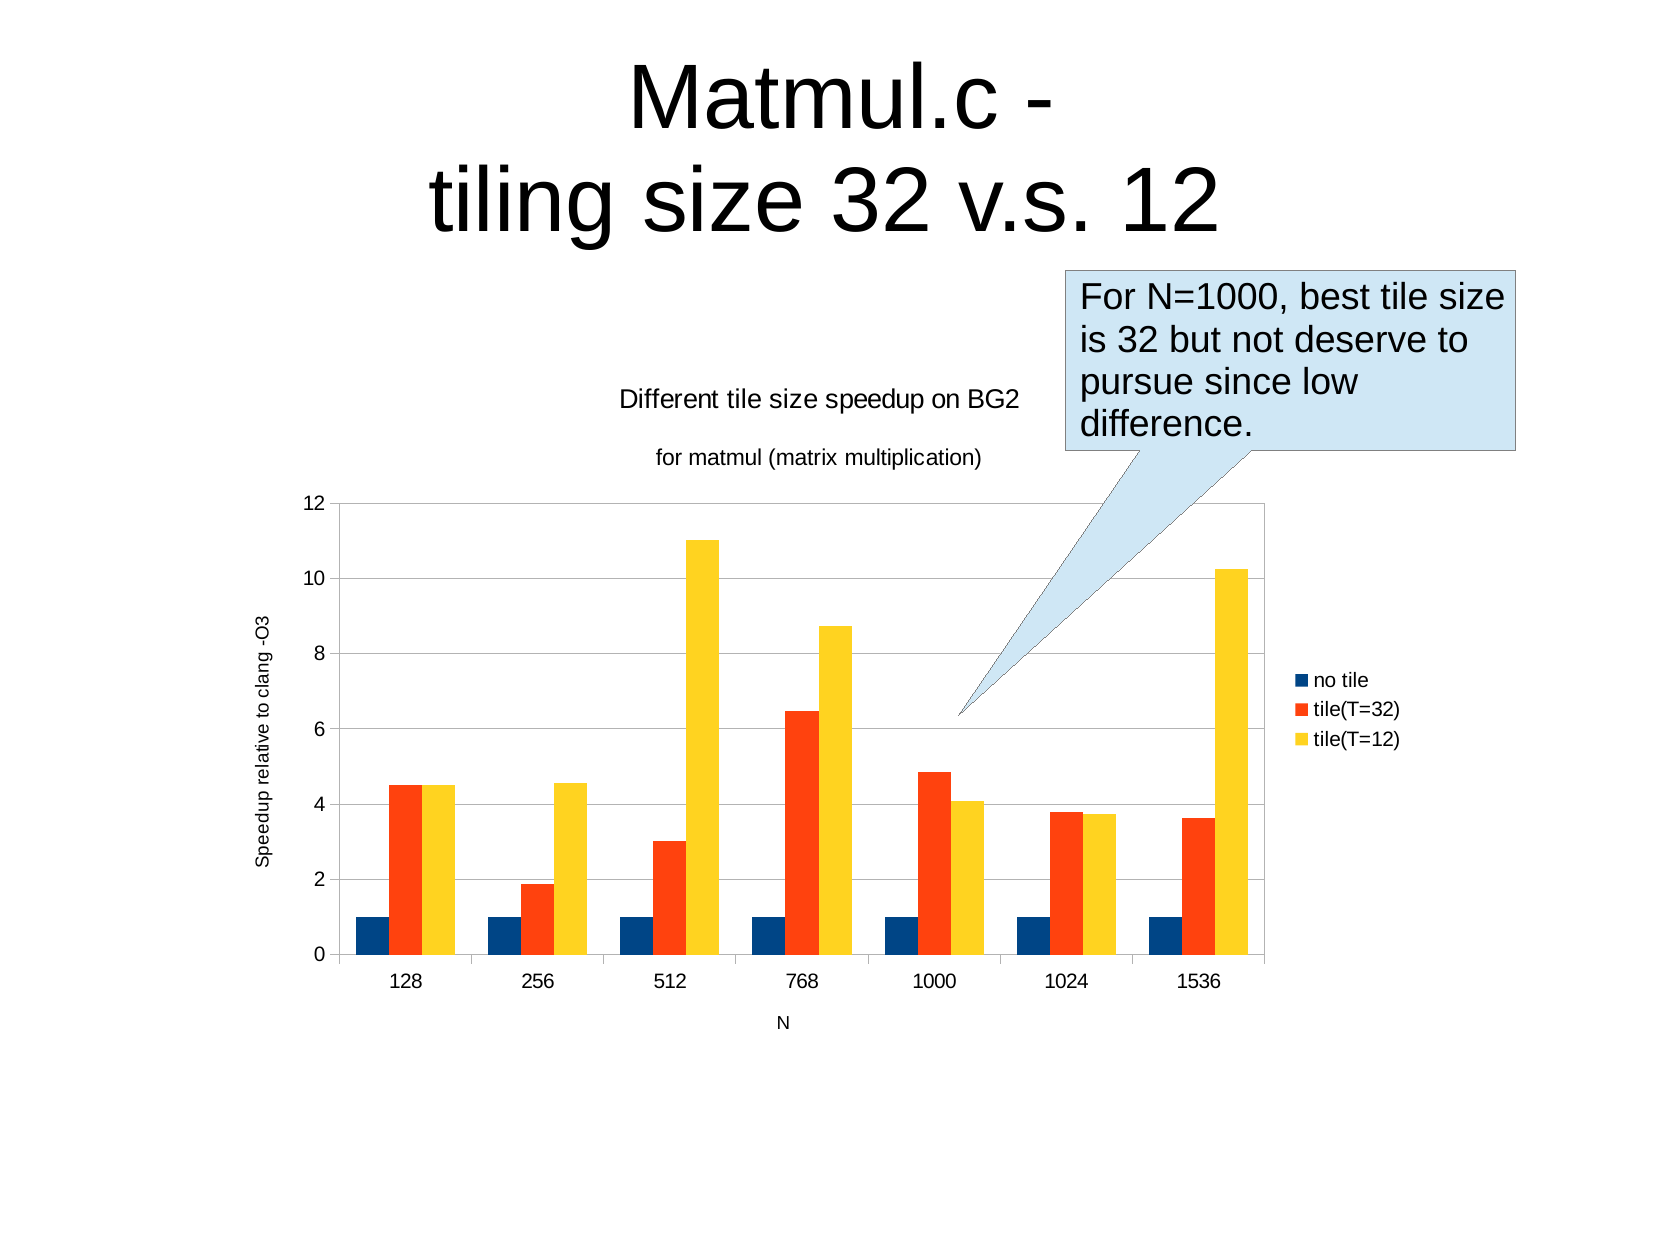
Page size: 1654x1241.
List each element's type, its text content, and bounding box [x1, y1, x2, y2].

title Matmul.c - tiling size 32 v.s. 12 [81, 45, 1570, 253]
chart [219, 354, 1420, 1066]
text_box For N=1000, best tile size is 32 but not deserve to pursue since low difference. [958, 270, 1516, 716]
